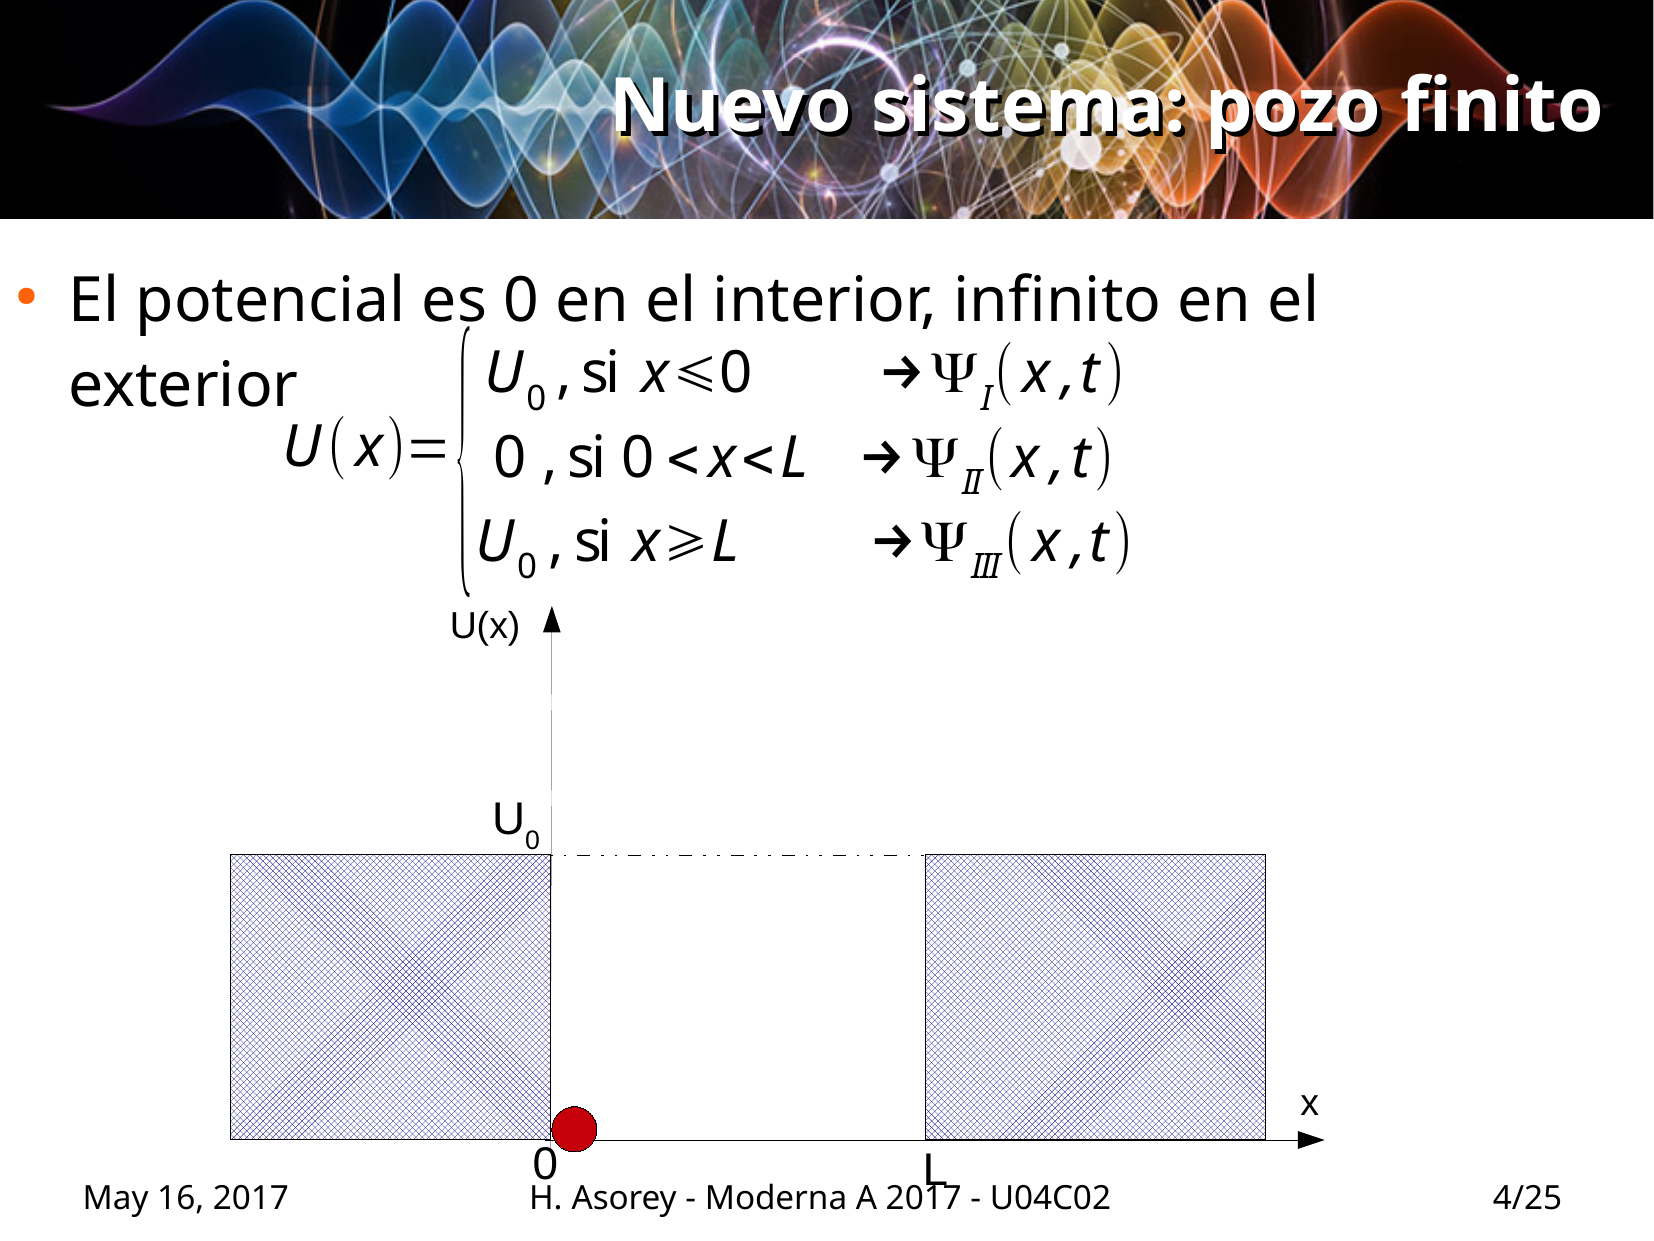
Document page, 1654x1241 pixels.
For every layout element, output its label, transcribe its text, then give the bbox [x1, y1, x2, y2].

picture [0, 0, 1654, 219]
text_box [230, 854, 597, 1147]
text_box x [1285, 1074, 1356, 1165]
text_box 0 [517, 1130, 589, 1221]
chart [275, 324, 1141, 601]
text_box U0 [477, 785, 555, 876]
text_box U(x) [435, 601, 536, 687]
text_box [925, 854, 1266, 1140]
text_box L [907, 1136, 979, 1227]
title Nuevo sistema: pozo finito [45, 15, 1606, 191]
list El potencial es 0 en el interior, infinito en el exterior [0, 255, 1558, 946]
